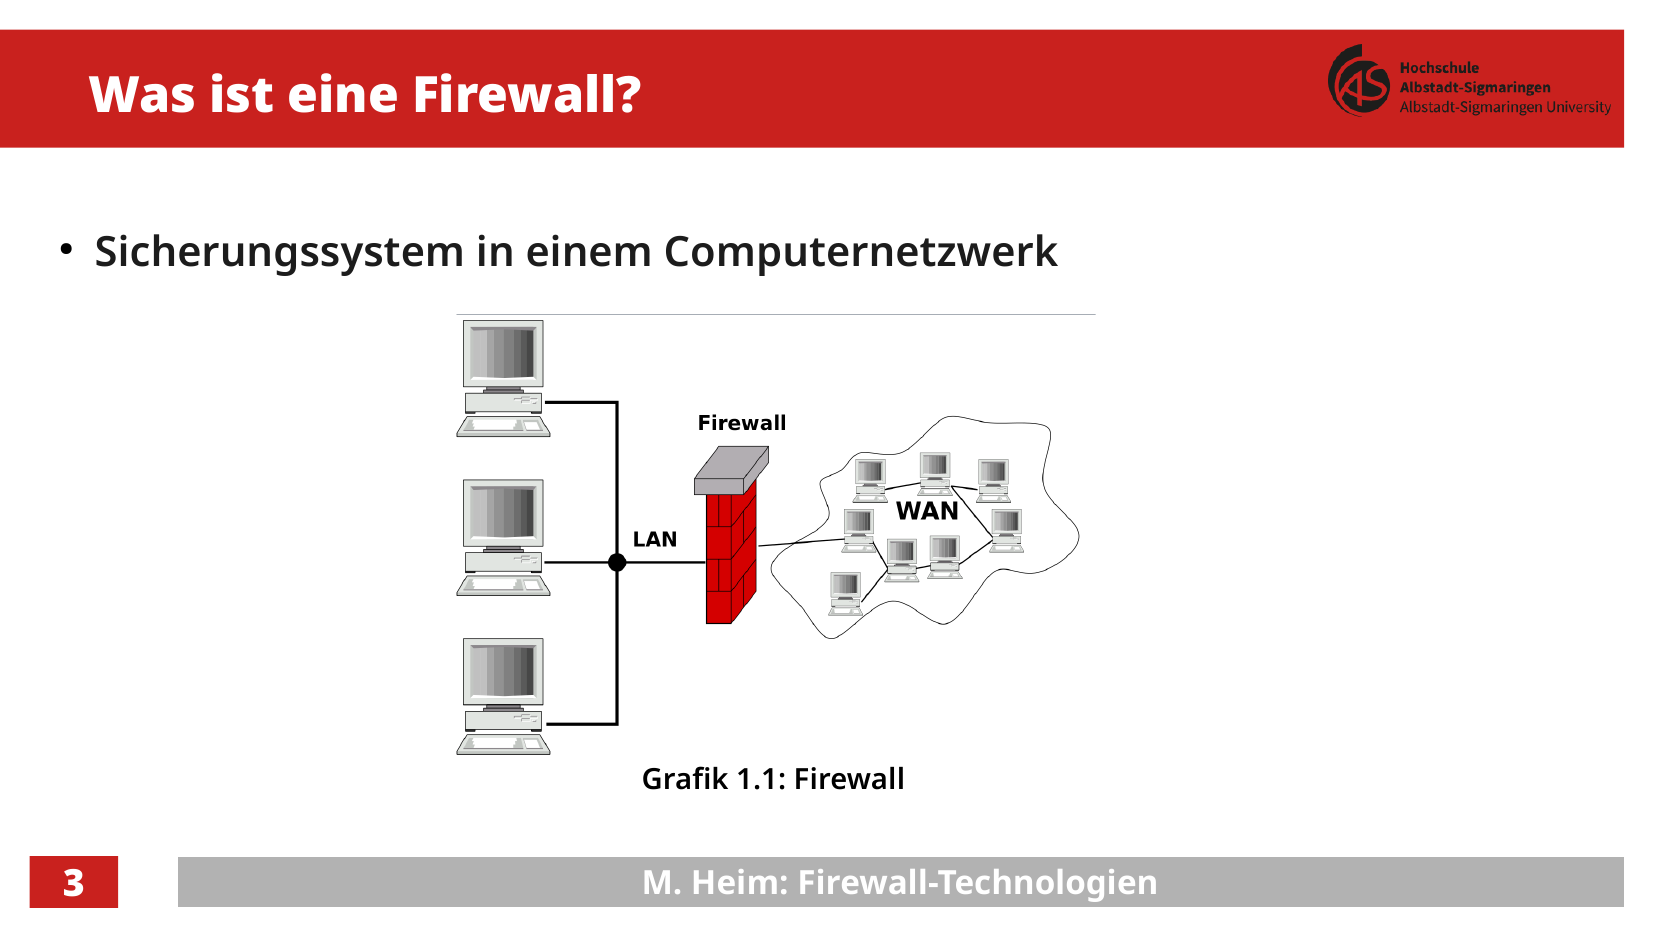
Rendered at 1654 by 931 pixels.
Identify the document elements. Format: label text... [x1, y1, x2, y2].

list Sicherungssystem in einem Computernetzwerk [59, 221, 1565, 798]
text_box Grafik 1.1: Firewall [451, 314, 1096, 759]
picture [1328, 0, 1611, 162]
title Was ist eine Firewall? [88, 53, 1359, 128]
